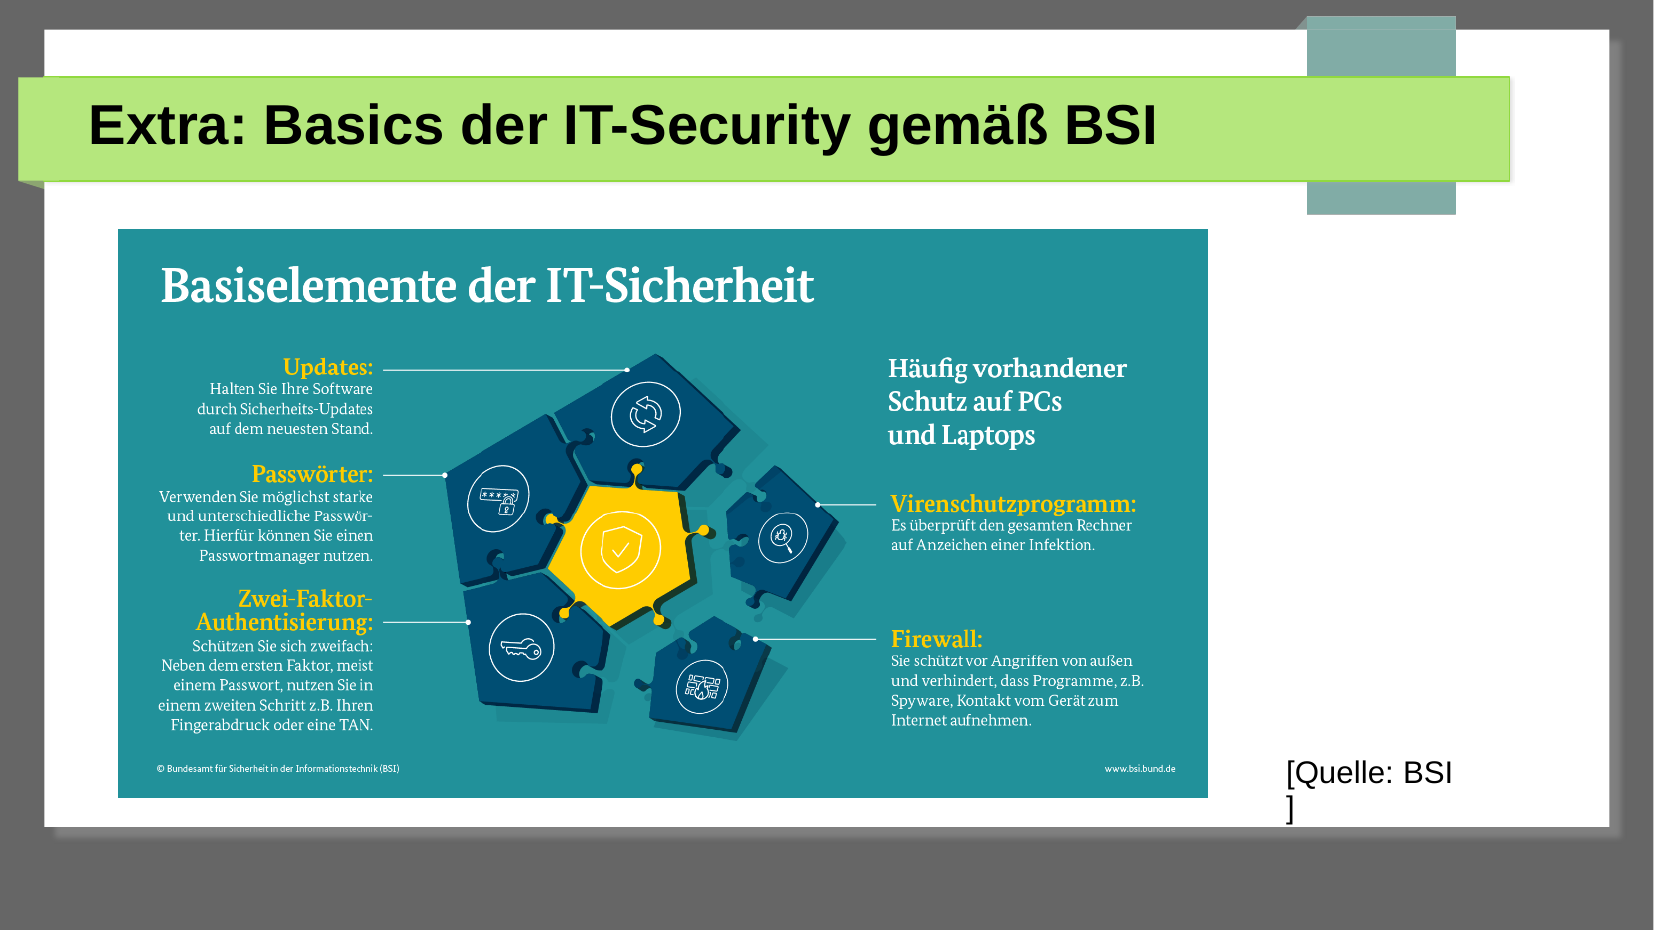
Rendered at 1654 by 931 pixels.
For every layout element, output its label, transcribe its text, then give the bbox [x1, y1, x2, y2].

picture [118, 229, 1208, 798]
text_box [Quelle: BSI] [1271, 747, 1477, 798]
title Extra: Basics der IT-Security gemäß BSI [88, 73, 1506, 178]
